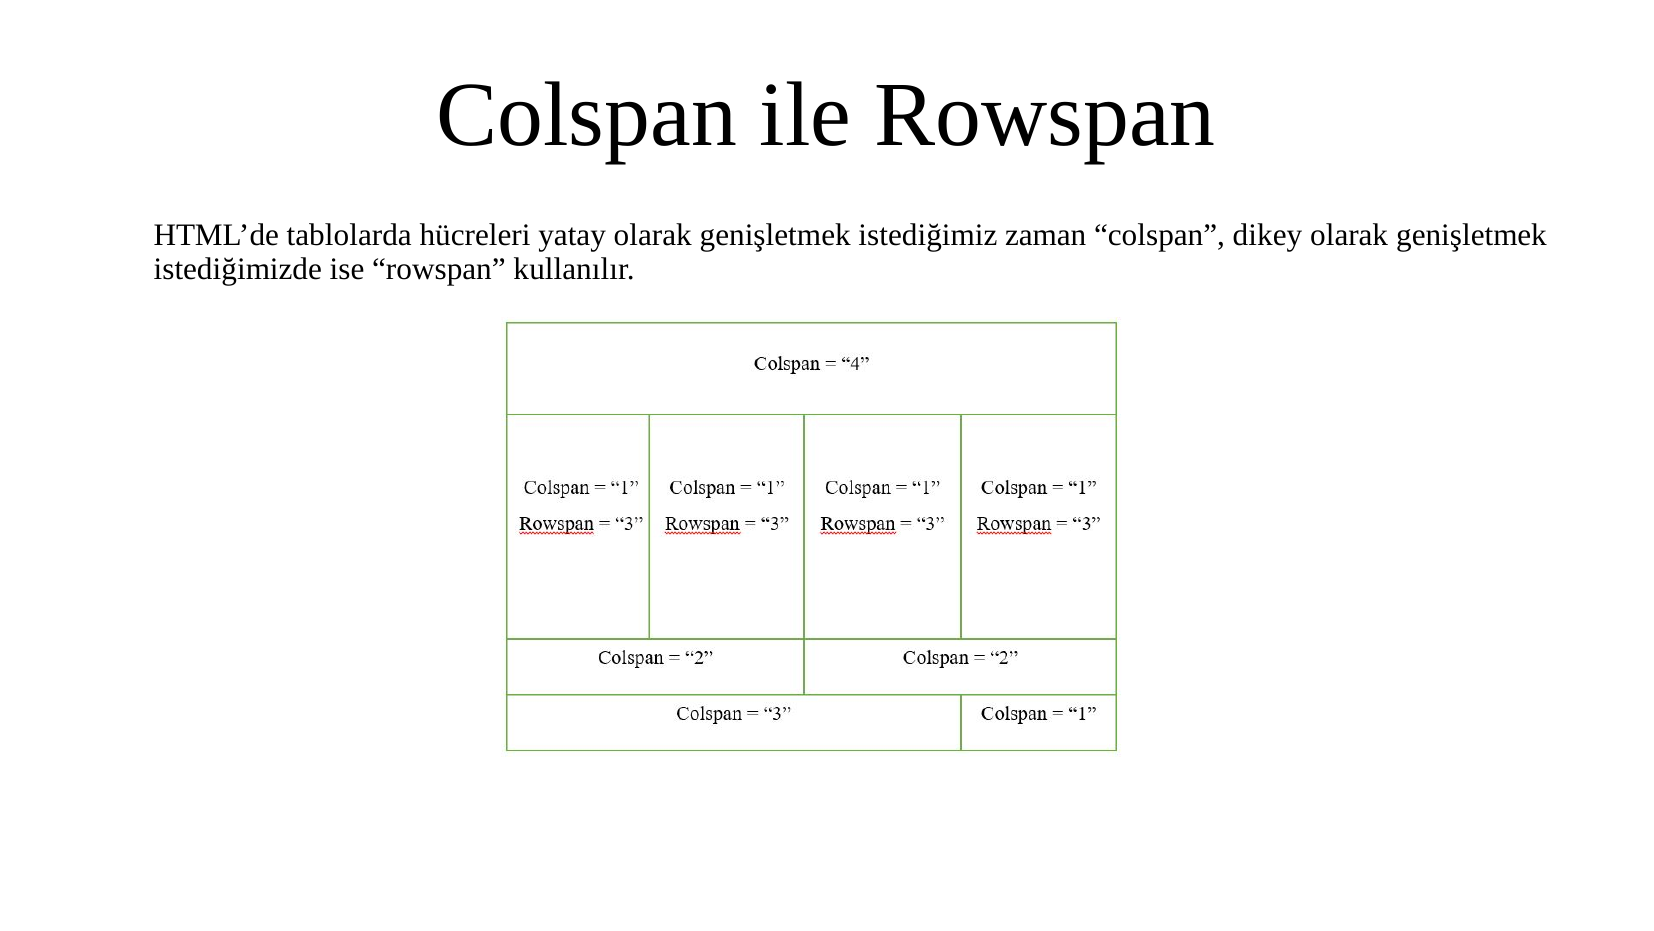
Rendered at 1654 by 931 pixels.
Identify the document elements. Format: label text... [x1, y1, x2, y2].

list HTML’de tablolarda hücreleri yatay olarak genişletmek istediğimiz zaman “colspan”, dikey olarak genişletmek istediğimizde ise “rowspan” kullanılır. [82, 217, 1571, 758]
picture [501, 317, 1122, 758]
title Colspan ile Rowspan [82, 37, 1571, 193]
